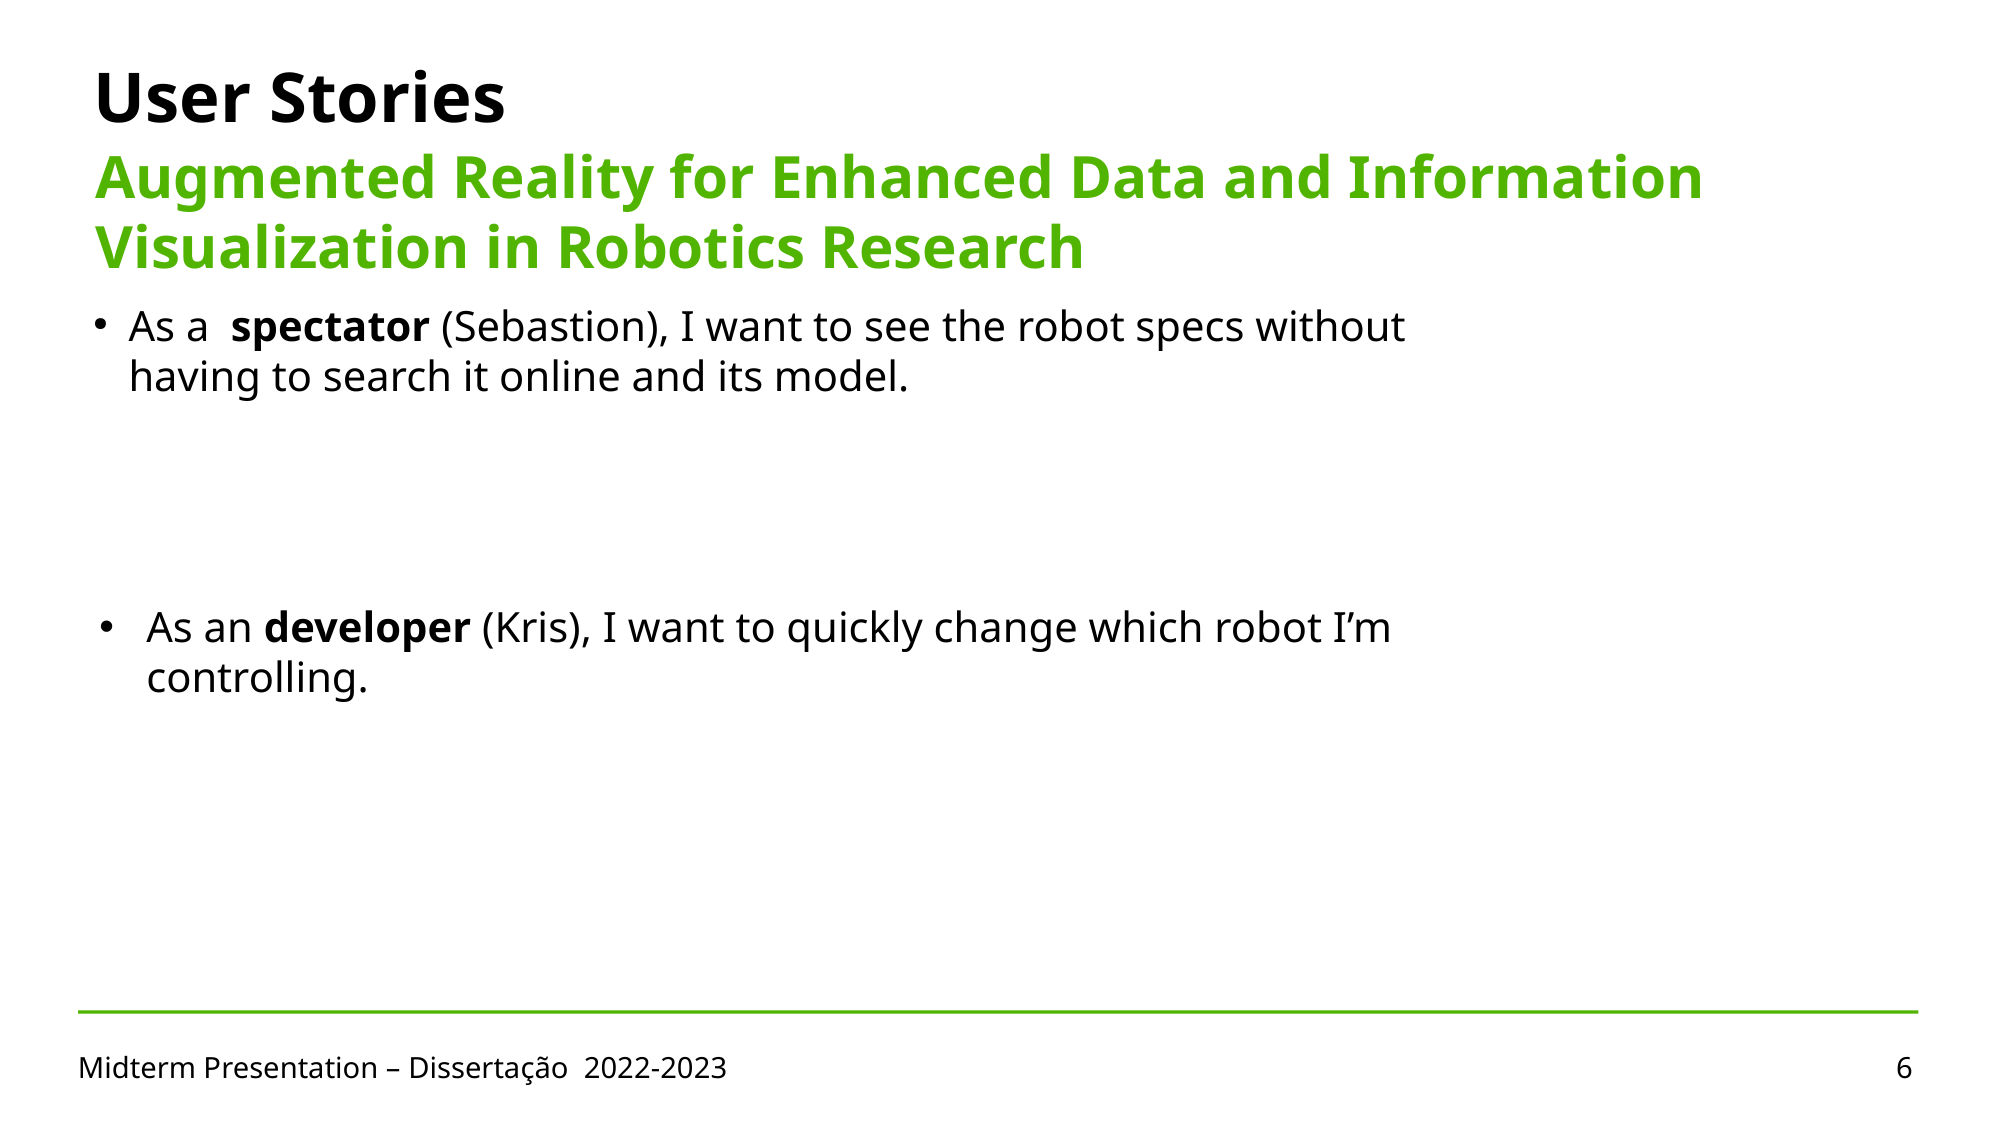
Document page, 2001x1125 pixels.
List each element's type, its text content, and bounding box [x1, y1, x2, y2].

text_box As an developer (Kris), I want to quickly change which robot I’m controlling. [84, 593, 1418, 709]
text_box Augmented Reality for Enhanced Data and Information Visualization in Robotics Research [95, 140, 1922, 281]
text_box As a spectator (Sebastion), I want to see the robot specs without having to search it online and its model. [78, 292, 1489, 408]
text_box <number> [1807, 1041, 1928, 1093]
text_box Midterm Presentation – Dissertação 2022-2023 [63, 1041, 1063, 1093]
text_box User Stories [78, 54, 1922, 146]
